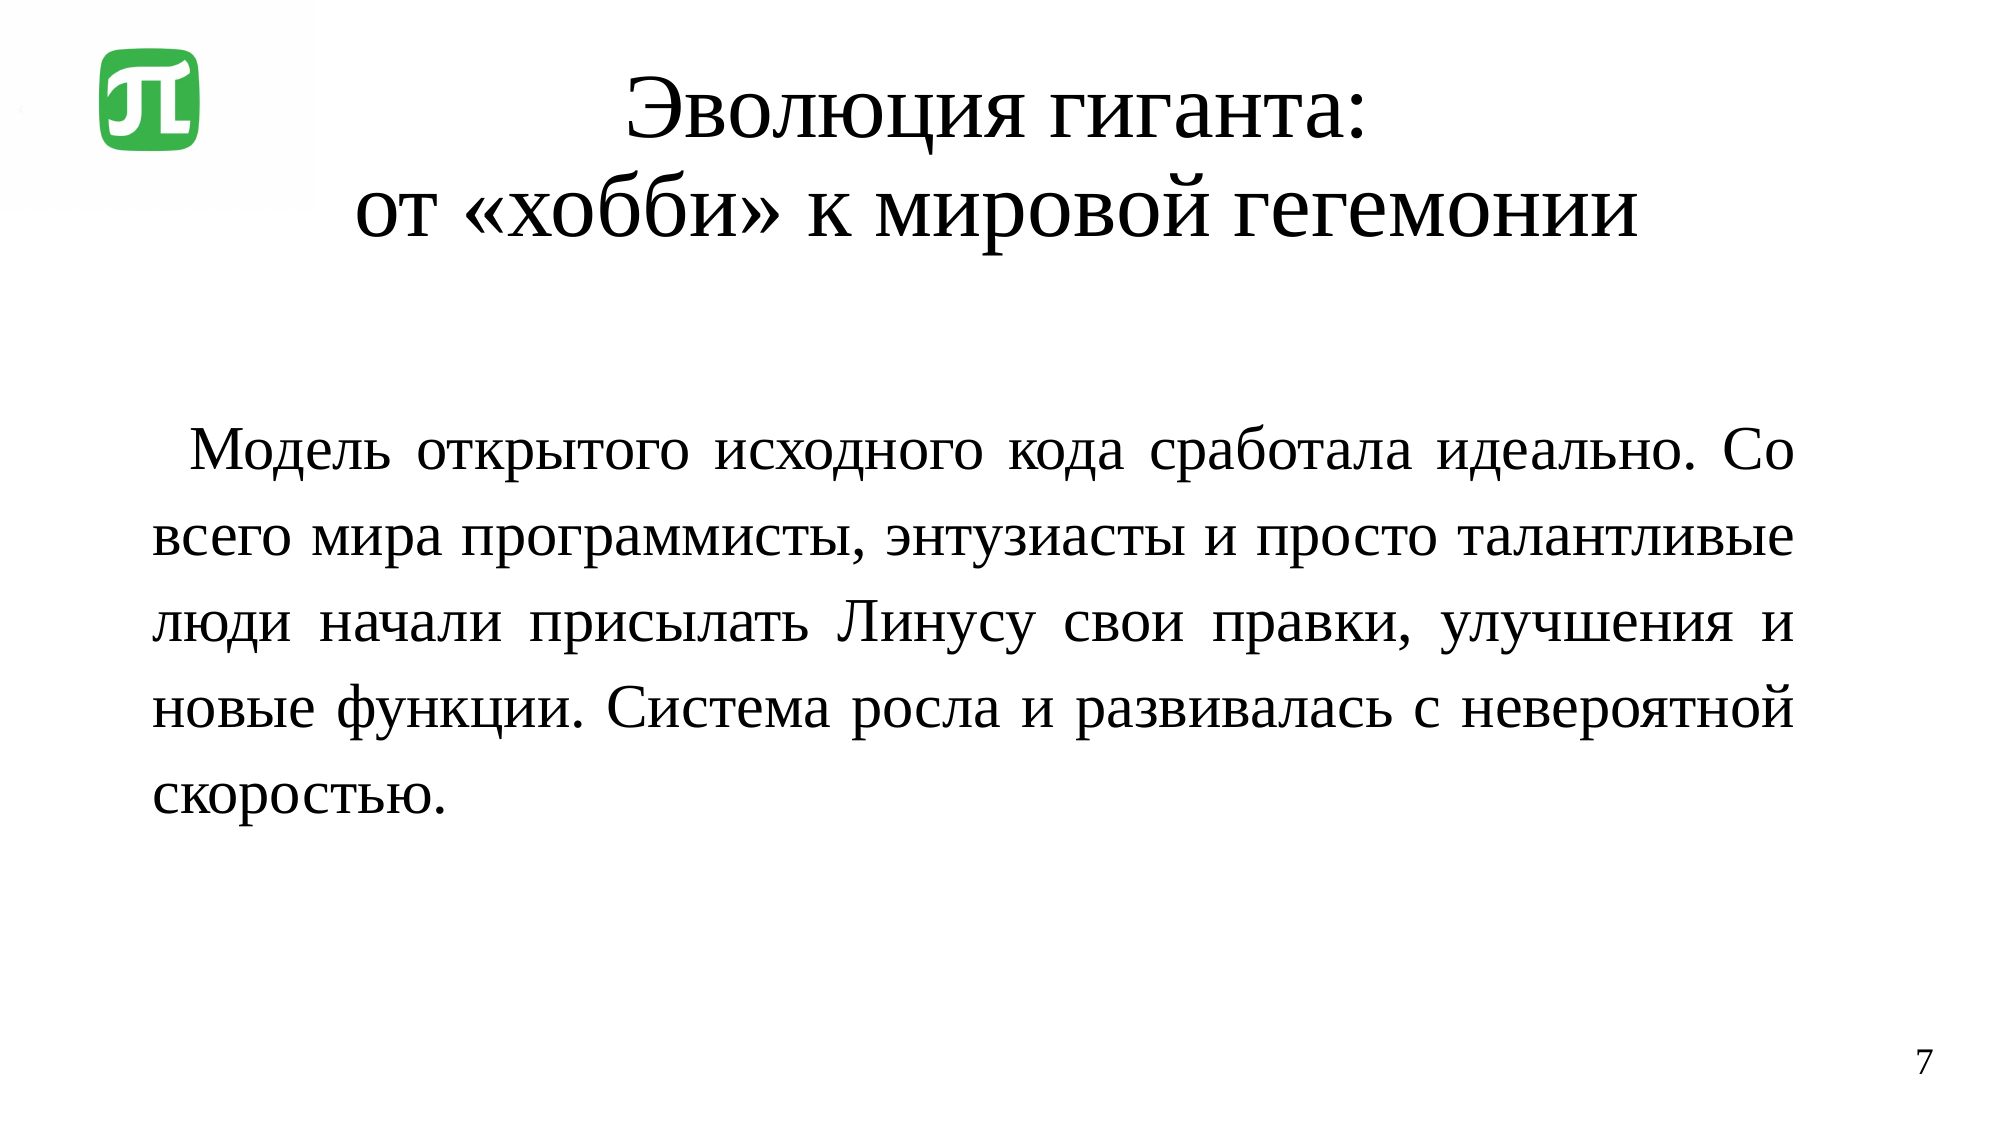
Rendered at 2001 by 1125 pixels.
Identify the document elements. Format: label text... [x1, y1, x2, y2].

picture [0, 0, 315, 211]
text_box 7 [1900, 1033, 1949, 1090]
list Модель открытого исходного кода сработала идеально. Со всего мира программисты, энтузиасты и просто талантливые люди начали присылать Линусу свои правки, улучшения и новые функции. Система росла и развивалась с невероятной скоростью. [137, 388, 1863, 857]
title Эволюция гиганта: от «хобби» к мировой гегемонии [135, 48, 1861, 266]
